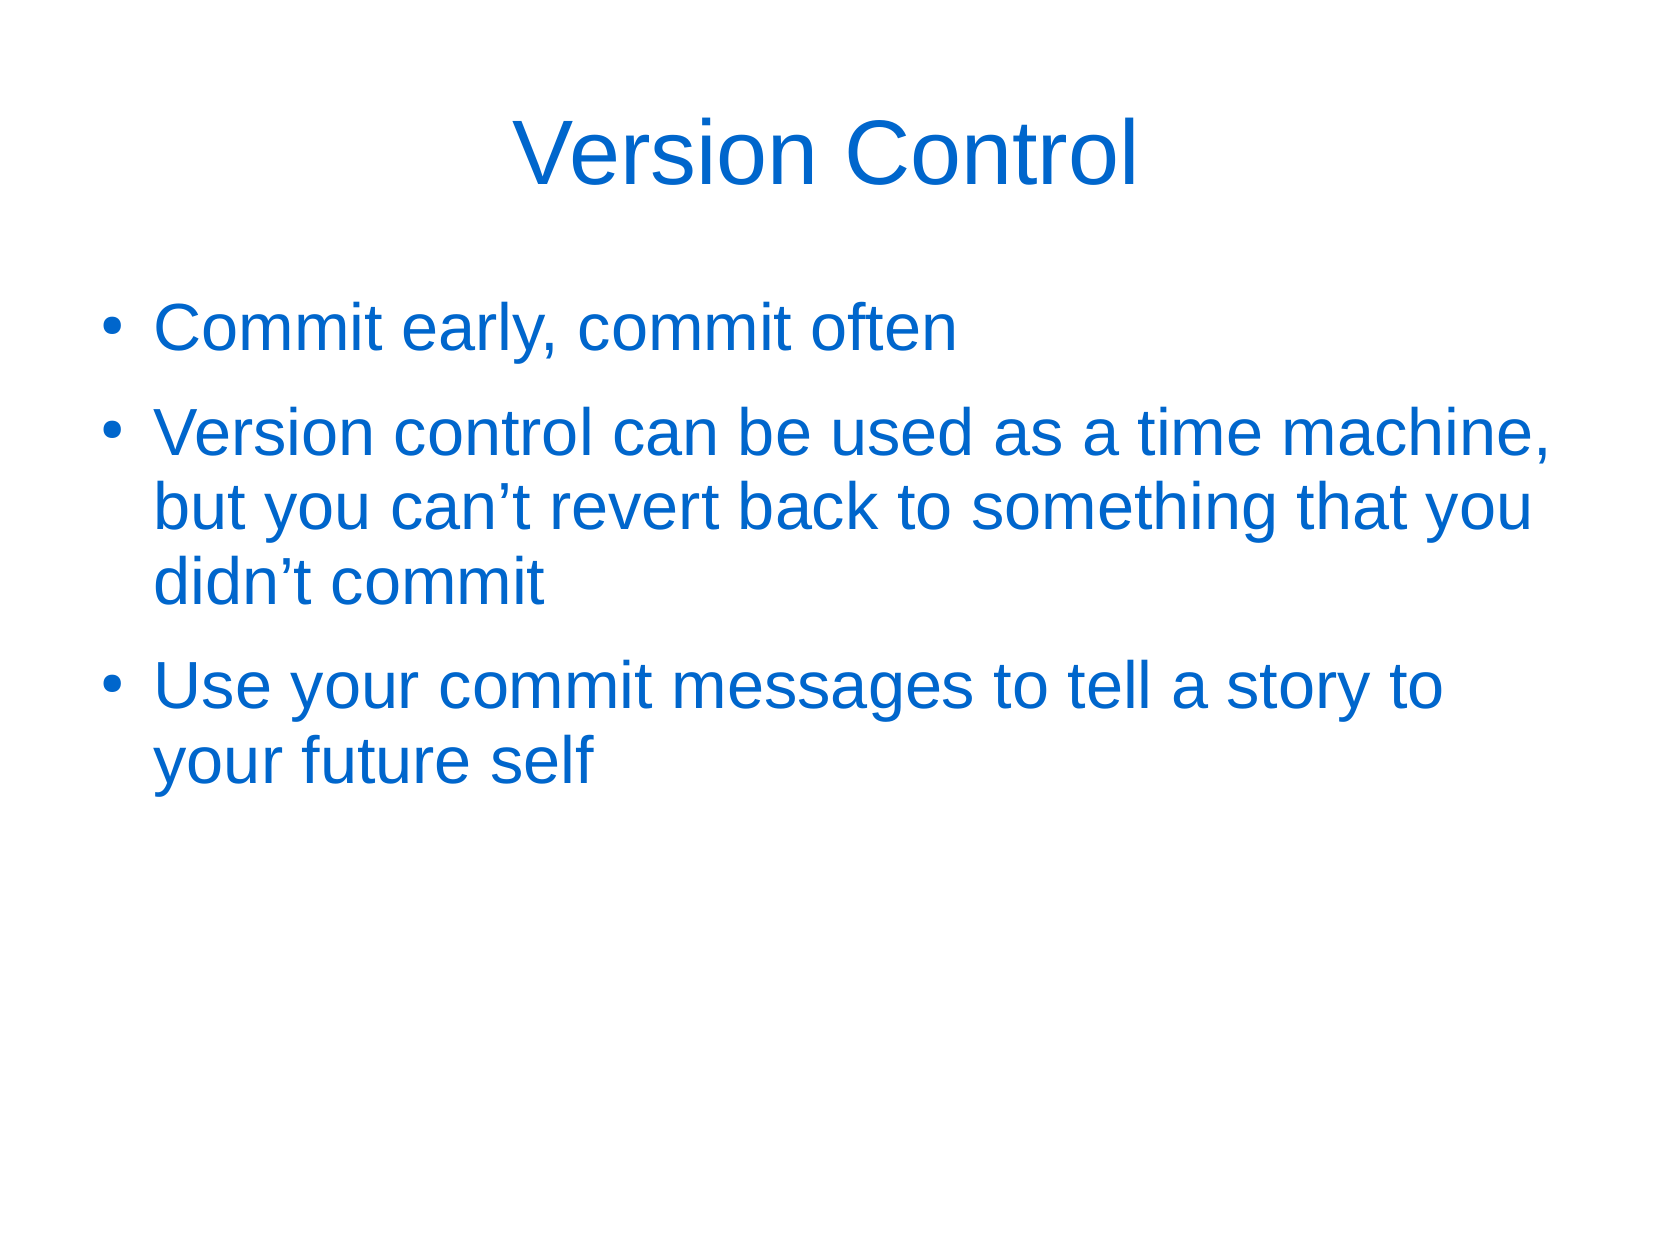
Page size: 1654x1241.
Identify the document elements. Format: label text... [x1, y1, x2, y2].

list Commit early, commit often Version control can be used as a time machine, but you can’t revert back to something that you didn’t commit Use your commit messages to tell a story to your future self [82, 290, 1571, 1010]
title Version Control [82, 49, 1571, 257]
